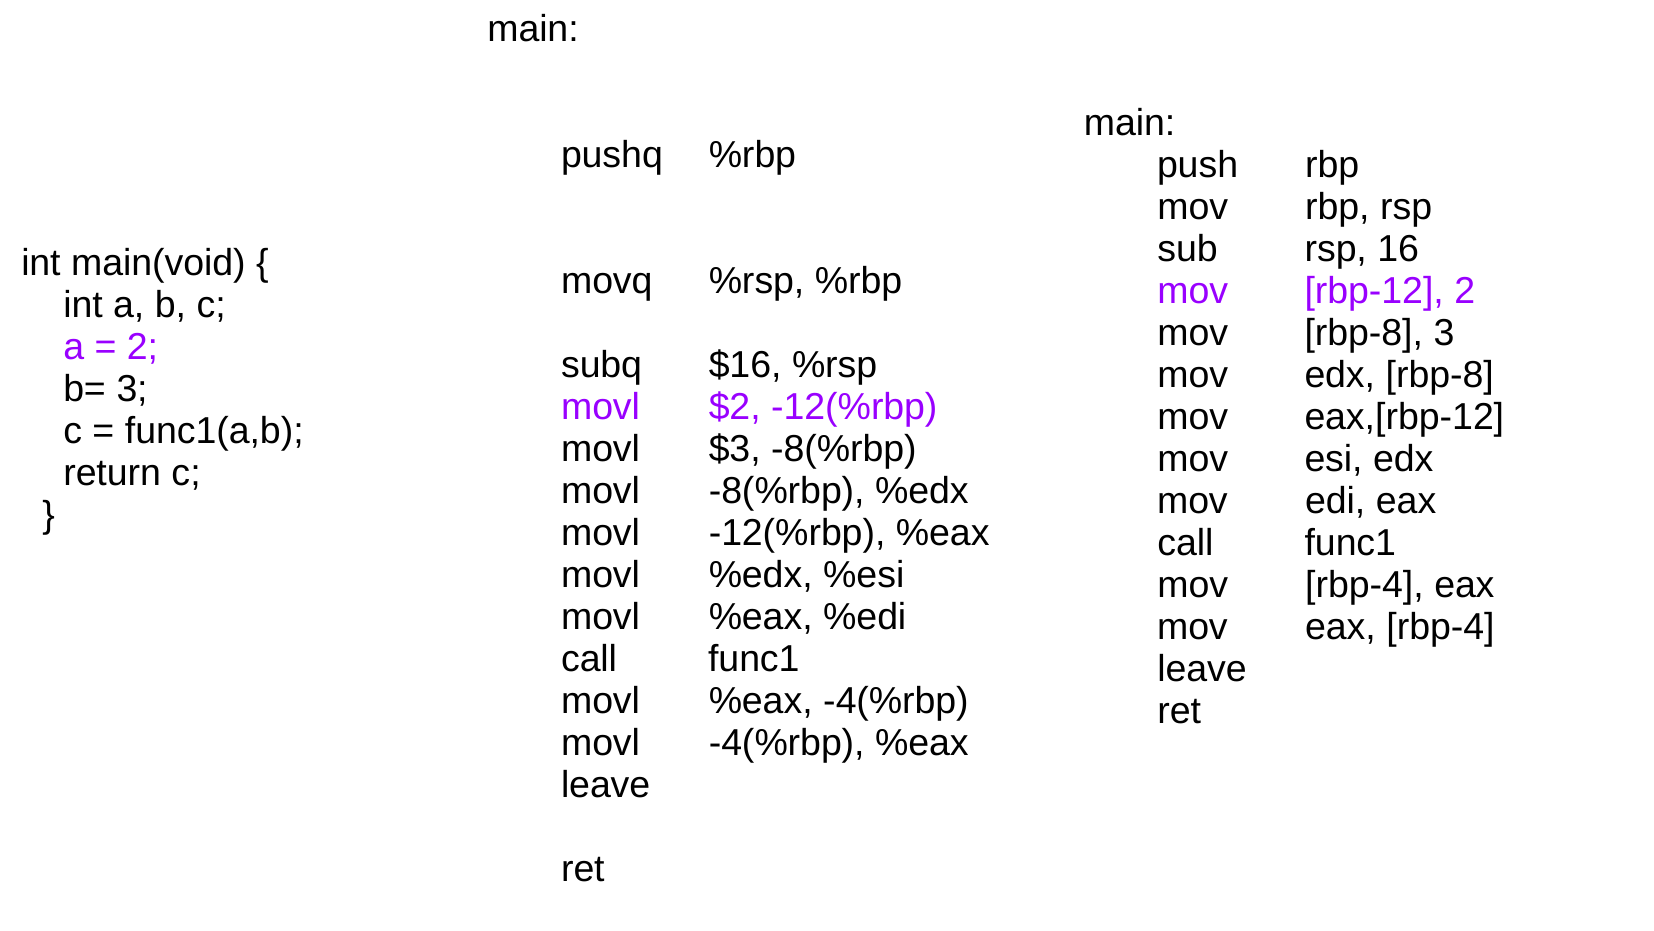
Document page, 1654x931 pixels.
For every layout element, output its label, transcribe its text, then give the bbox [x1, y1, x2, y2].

text_box main: pushq %rbp movq %rsp, %rbp subq $16, %rsp movl $2, -12(%rbp) movl $3, -8(%rbp) movl -8(%rbp), %edx movl -12(%rbp), %eax movl %edx, %esi movl %eax, %edi call func1 movl %eax, -4(%rbp) movl -4(%rbp), %eax leave ret [472, 0, 1005, 931]
text_box int main(void) { int a, b, c; a = 2; b= 3; c = func1(a,b); return c; } [6, 234, 319, 544]
text_box main: push rbp mov rbp, rsp sub rsp, 16 mov [rbp-12], 2 mov [rbp-8], 3 mov edx, [rbp-8] mov eax,[rbp-12] mov esi, edx mov edi, eax call func1 mov [rbp-4], eax mov eax, [rbp-4] leave ret [1068, 94, 1607, 931]
